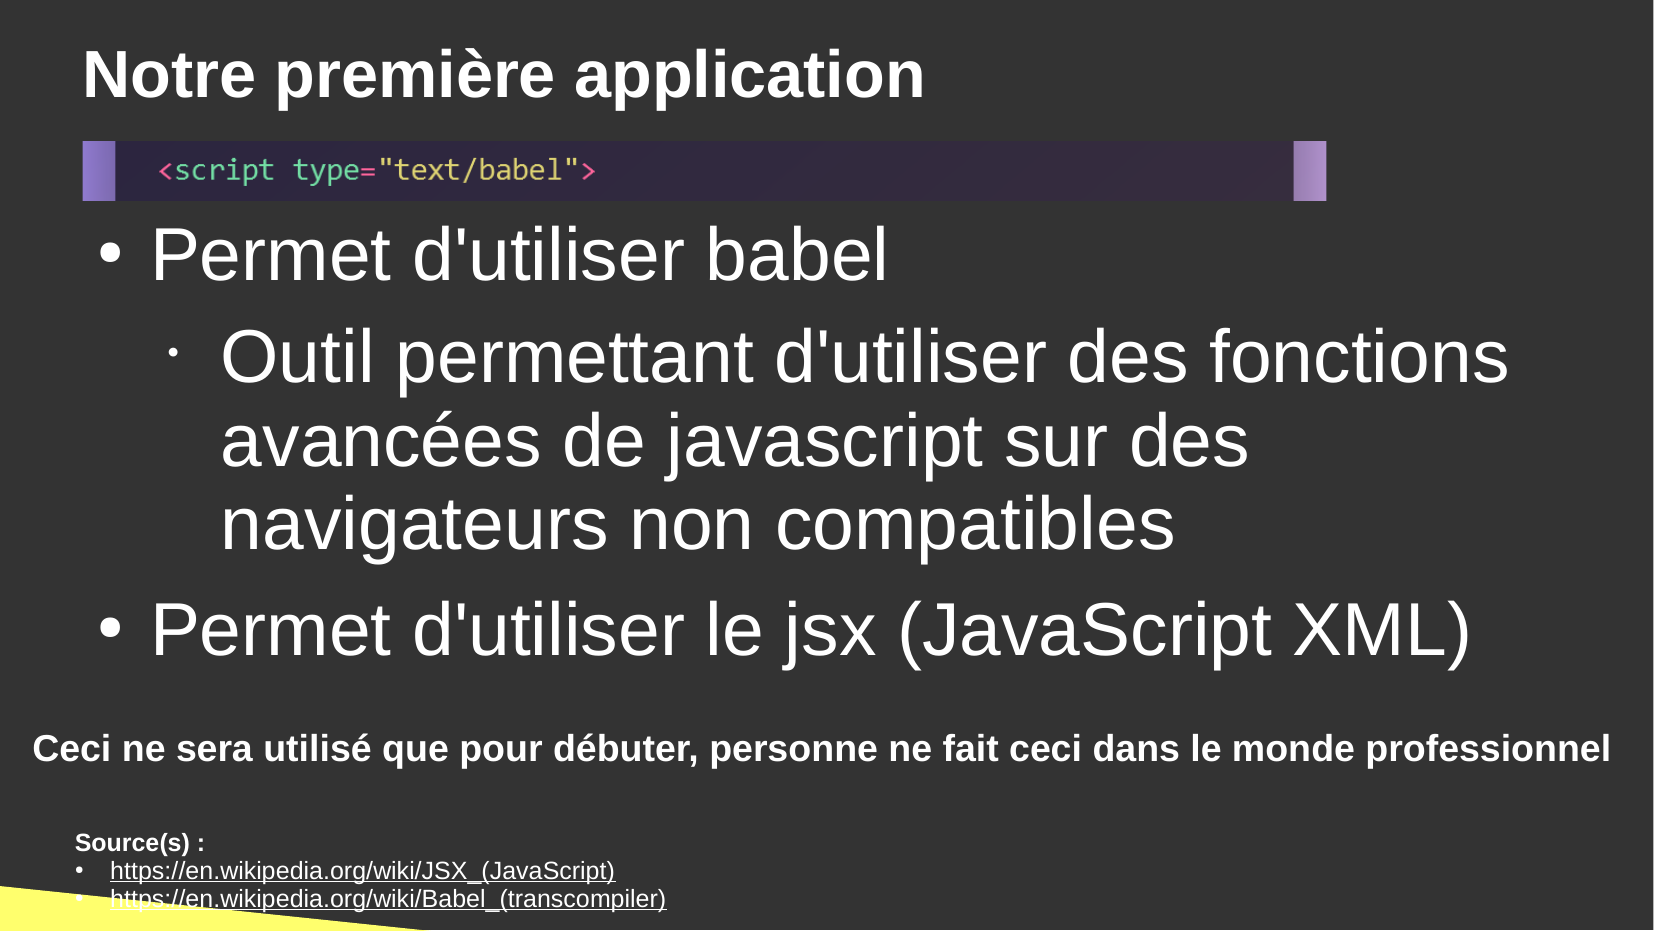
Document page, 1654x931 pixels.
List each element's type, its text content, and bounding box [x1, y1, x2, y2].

text_box [0, 886, 432, 931]
list Permet d'utiliser babel Outil permettant d'utiliser des fonctions avancées de javascript sur des navigateurs non compatibles Permet d'utiliser le jsx (JavaScript XML) [79, 212, 1619, 720]
picture [82, 141, 1327, 201]
title Notre première application [82, 37, 1571, 114]
text_box Ceci ne sera utilisé que pour débuter, personne ne fait ceci dans le monde professionnel [17, 720, 1636, 820]
text_box Source(s) : https://en.wikipedia.org/wiki/JSX_(JavaScript) https://en.wikipedia.org/wiki/Babel_(transcompiler) [60, 821, 1546, 921]
